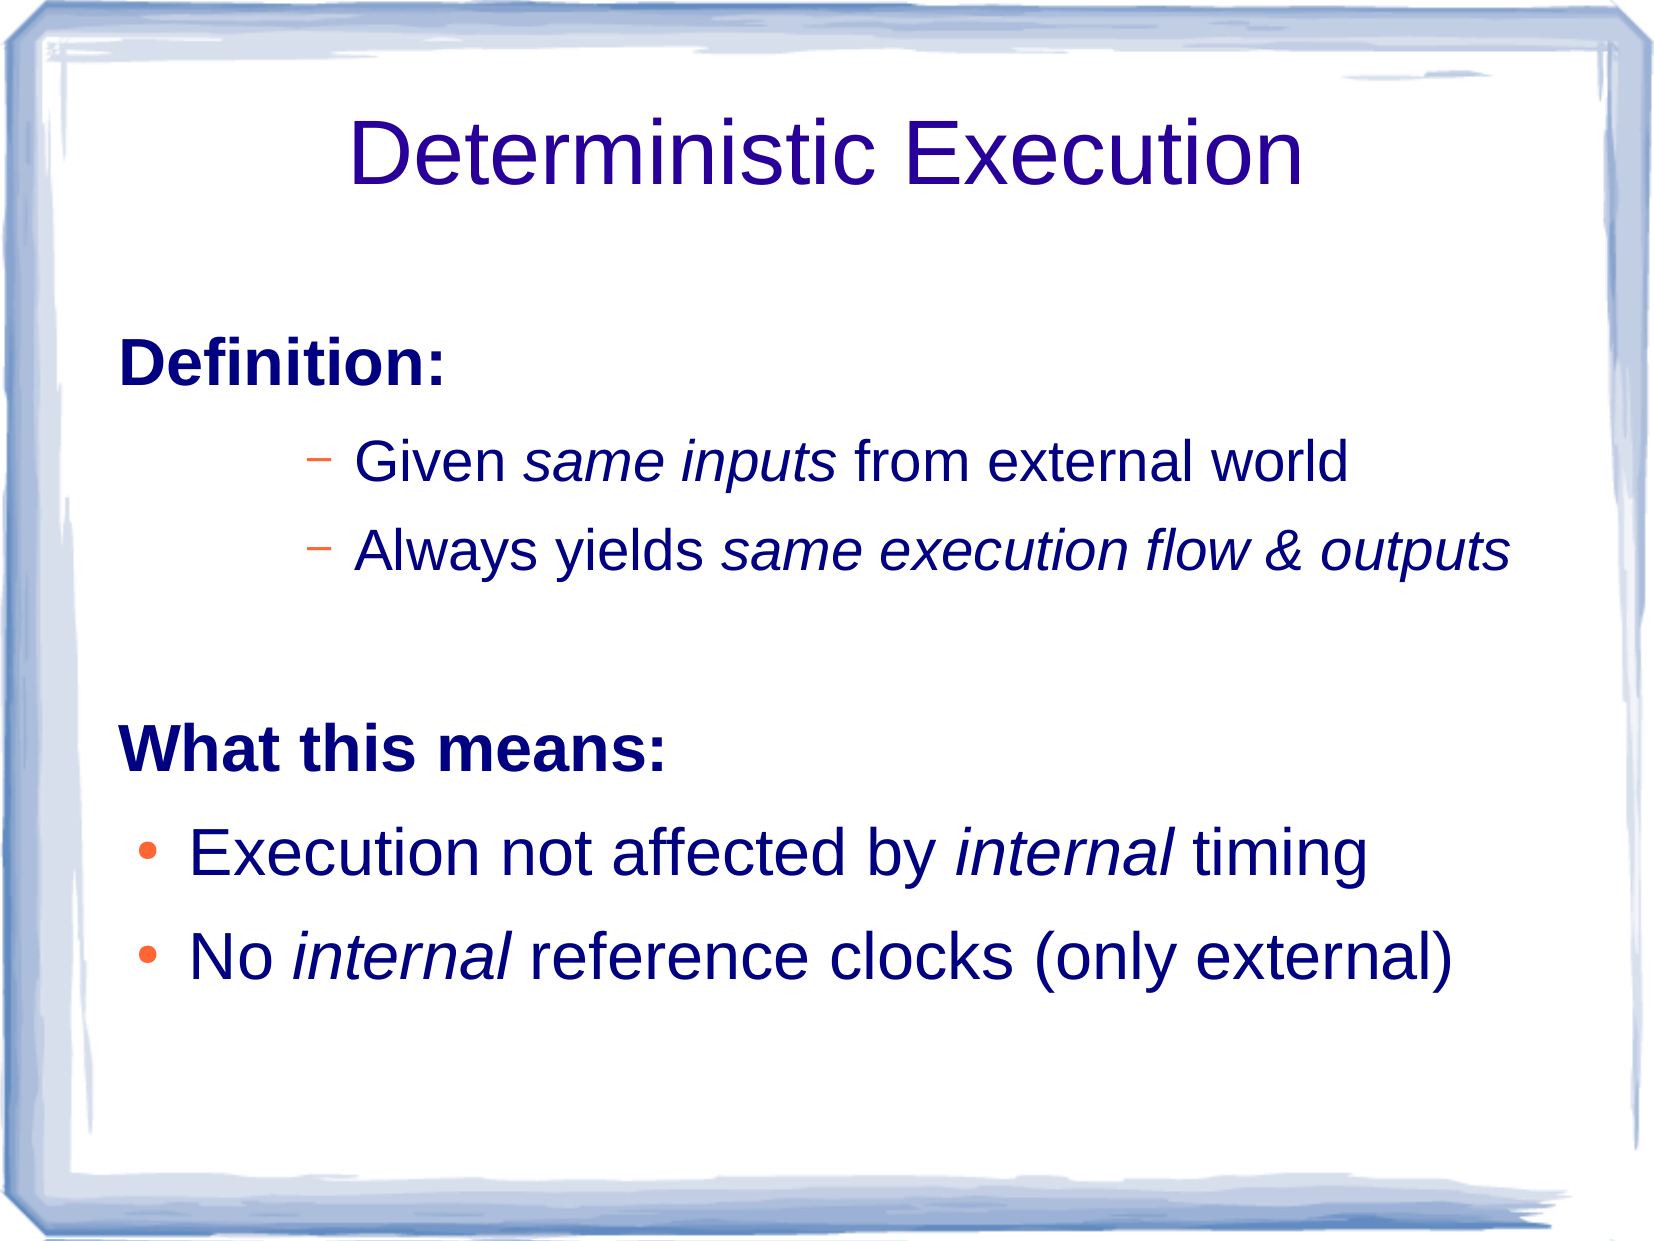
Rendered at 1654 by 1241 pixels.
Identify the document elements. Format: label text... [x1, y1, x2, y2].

list Definition: Given same inputs from external world Always yields same execution flow & outputs What this means: Execution not affected by internal timing No internal reference clocks (only external) [118, 324, 1571, 993]
title Deterministic Execution [82, 56, 1571, 250]
picture [0, 0, 1654, 1241]
